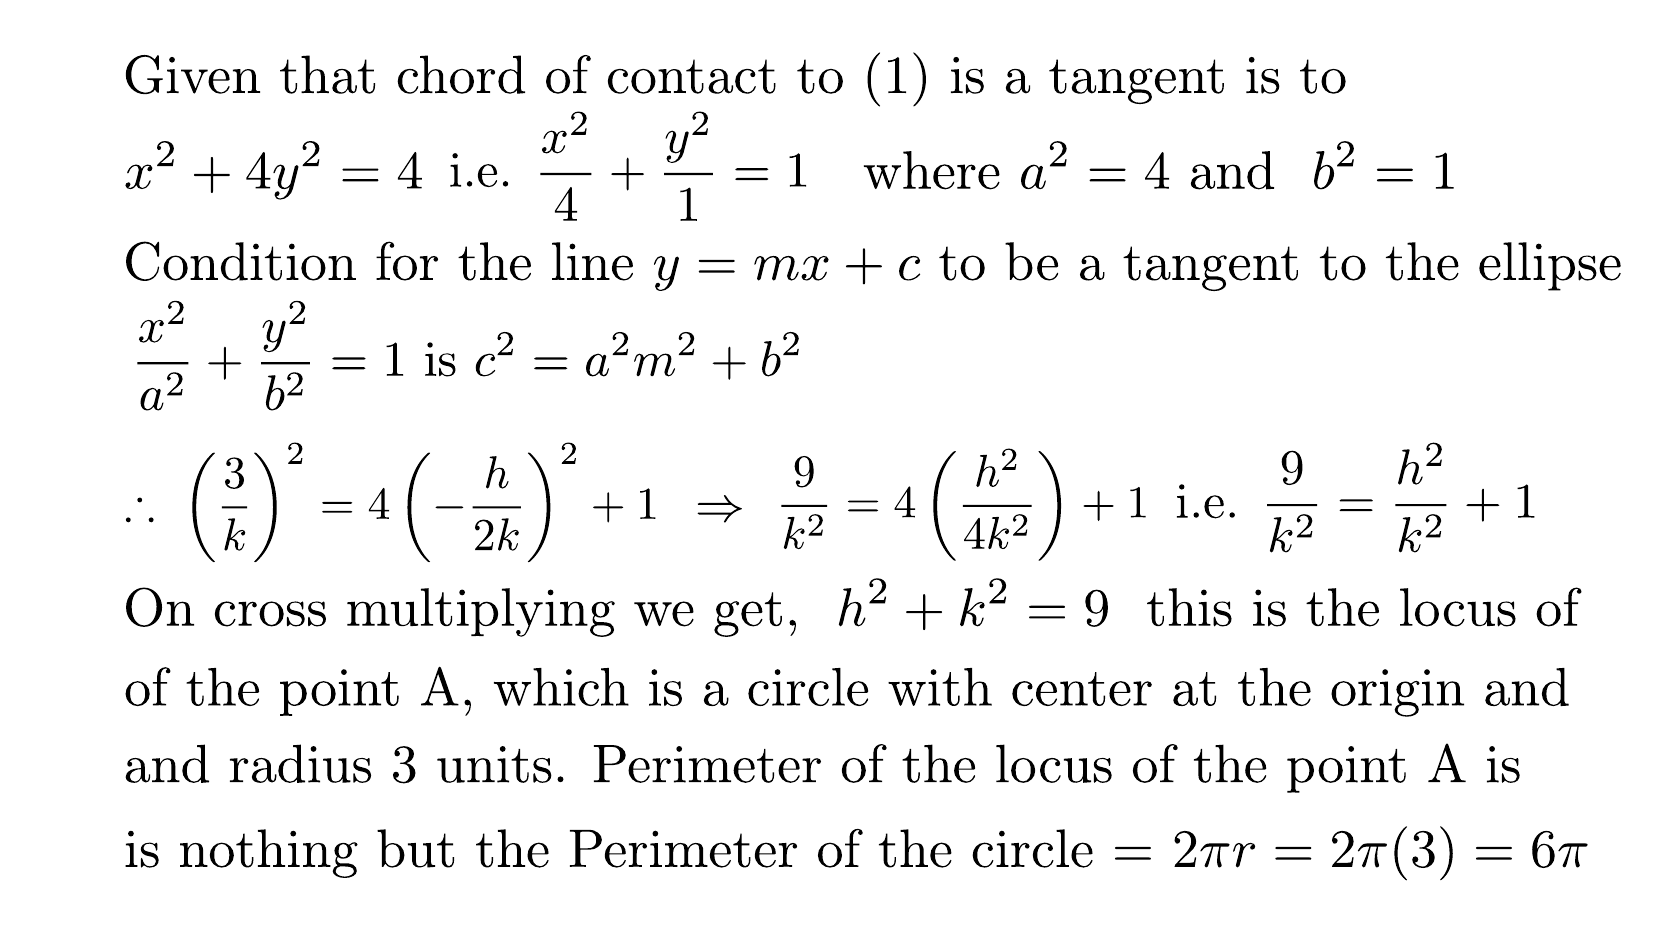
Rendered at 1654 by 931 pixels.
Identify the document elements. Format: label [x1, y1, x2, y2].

text_box [863, 141, 1454, 190]
text_box [697, 495, 742, 523]
text_box [125, 666, 1569, 717]
text_box [781, 448, 1146, 561]
text_box [125, 578, 1582, 637]
text_box [1176, 442, 1535, 553]
text_box [125, 826, 1588, 881]
text_box [125, 442, 656, 563]
text_box [125, 141, 422, 200]
text_box [450, 111, 807, 221]
text_box [125, 52, 1346, 107]
title [47, 37, 1619, 898]
text_box [137, 300, 799, 411]
text_box [125, 743, 1520, 793]
text_box [125, 241, 1621, 292]
